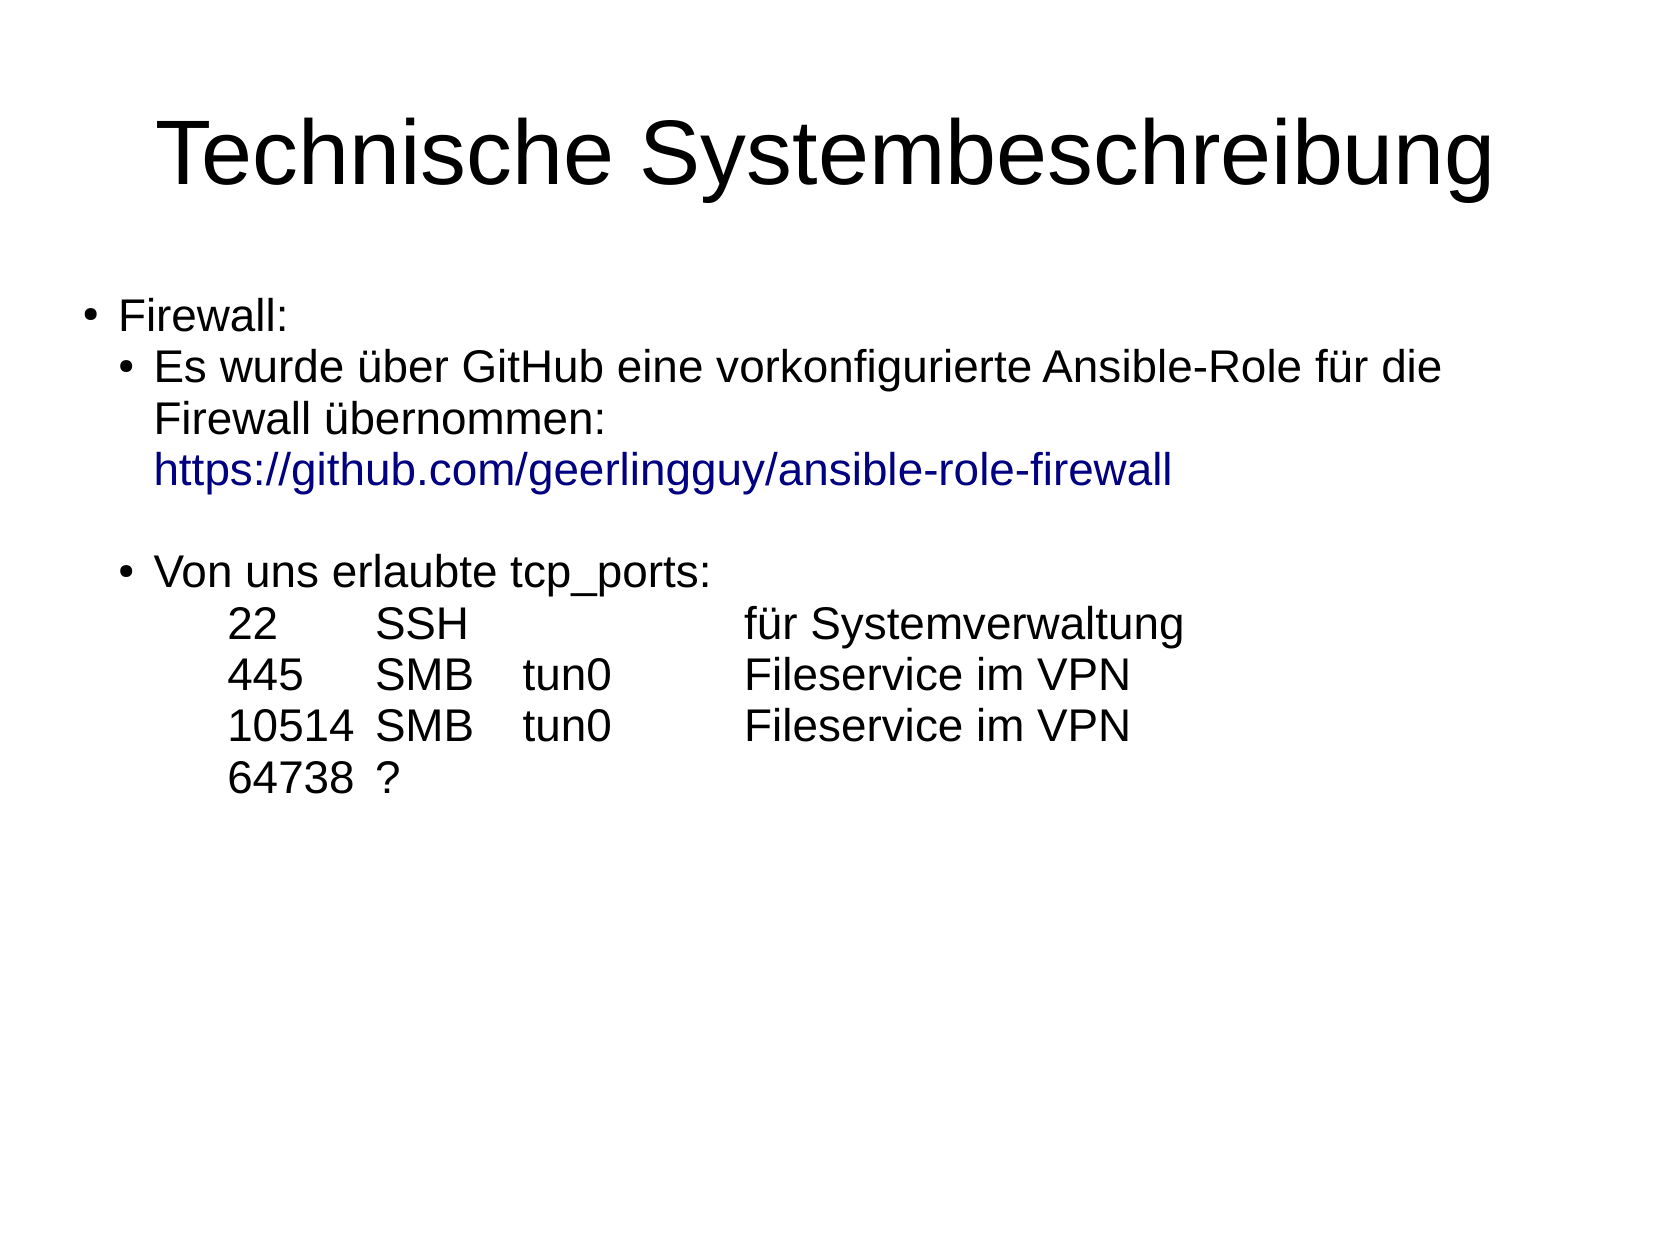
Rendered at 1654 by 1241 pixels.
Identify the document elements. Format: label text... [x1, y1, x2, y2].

subtitle Firewall: Es wurde über GitHub eine vorkonfigurierte Ansible-Role für die Firewall übernommen: https://github.com/geerlingguy/ansible-role-firewall Von uns erlaubte tcp_ports: 22 SSH für Systemverwaltung 445 SMB tun0 Fileservice im VPN 10514 SMB tun0 Fileservice im VPN 64738 ? [82, 290, 1571, 1010]
title Technische Systembeschreibung [82, 49, 1571, 257]
